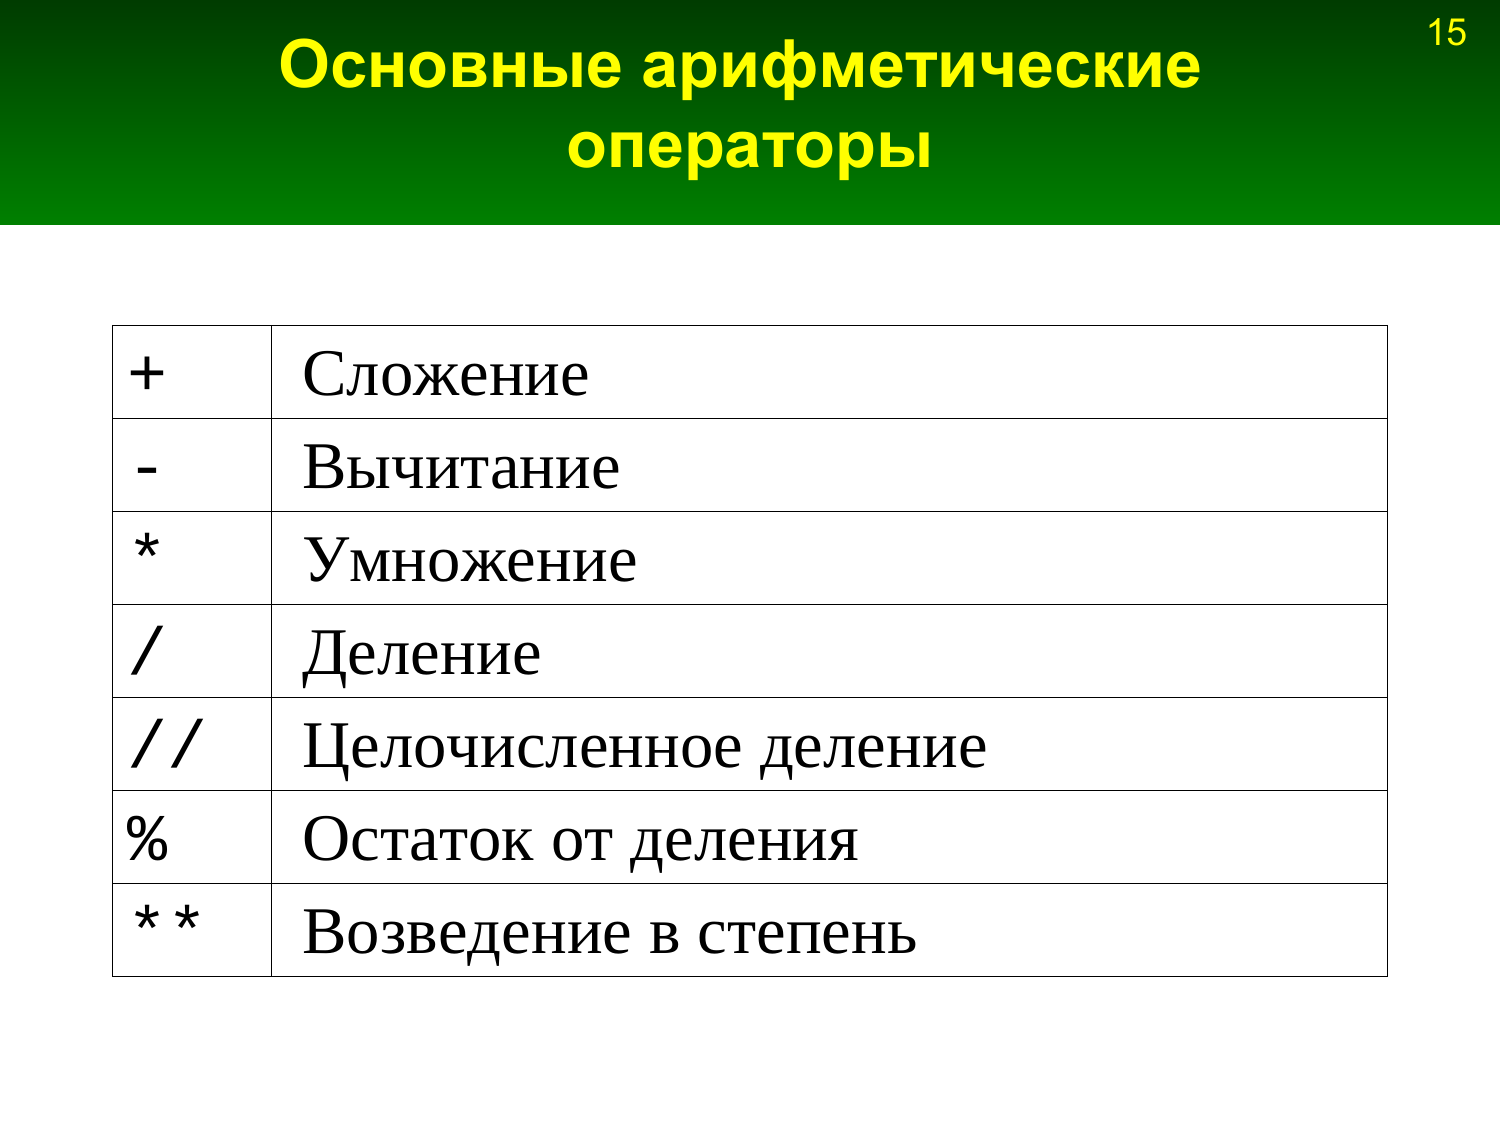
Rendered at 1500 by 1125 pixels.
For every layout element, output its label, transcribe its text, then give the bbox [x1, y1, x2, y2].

table_cell // [113, 698, 271, 790]
table_cell Деление [272, 605, 1387, 697]
title Основные арифметические операторы [112, 7, 1388, 195]
table_cell Умножение [272, 512, 1387, 604]
table_cell Остаток от деления [272, 791, 1387, 883]
table_cell Возведение в степень [272, 884, 1387, 976]
table_cell / [113, 605, 271, 697]
table_cell % [113, 791, 271, 883]
table_cell ** [113, 884, 271, 976]
table_cell * [113, 512, 271, 604]
table_cell Вычитание [272, 419, 1387, 511]
table_header Сложение [272, 326, 1387, 418]
table_cell Целочисленное деление [272, 698, 1387, 790]
table_cell - [113, 419, 271, 511]
table_header + [113, 326, 271, 418]
